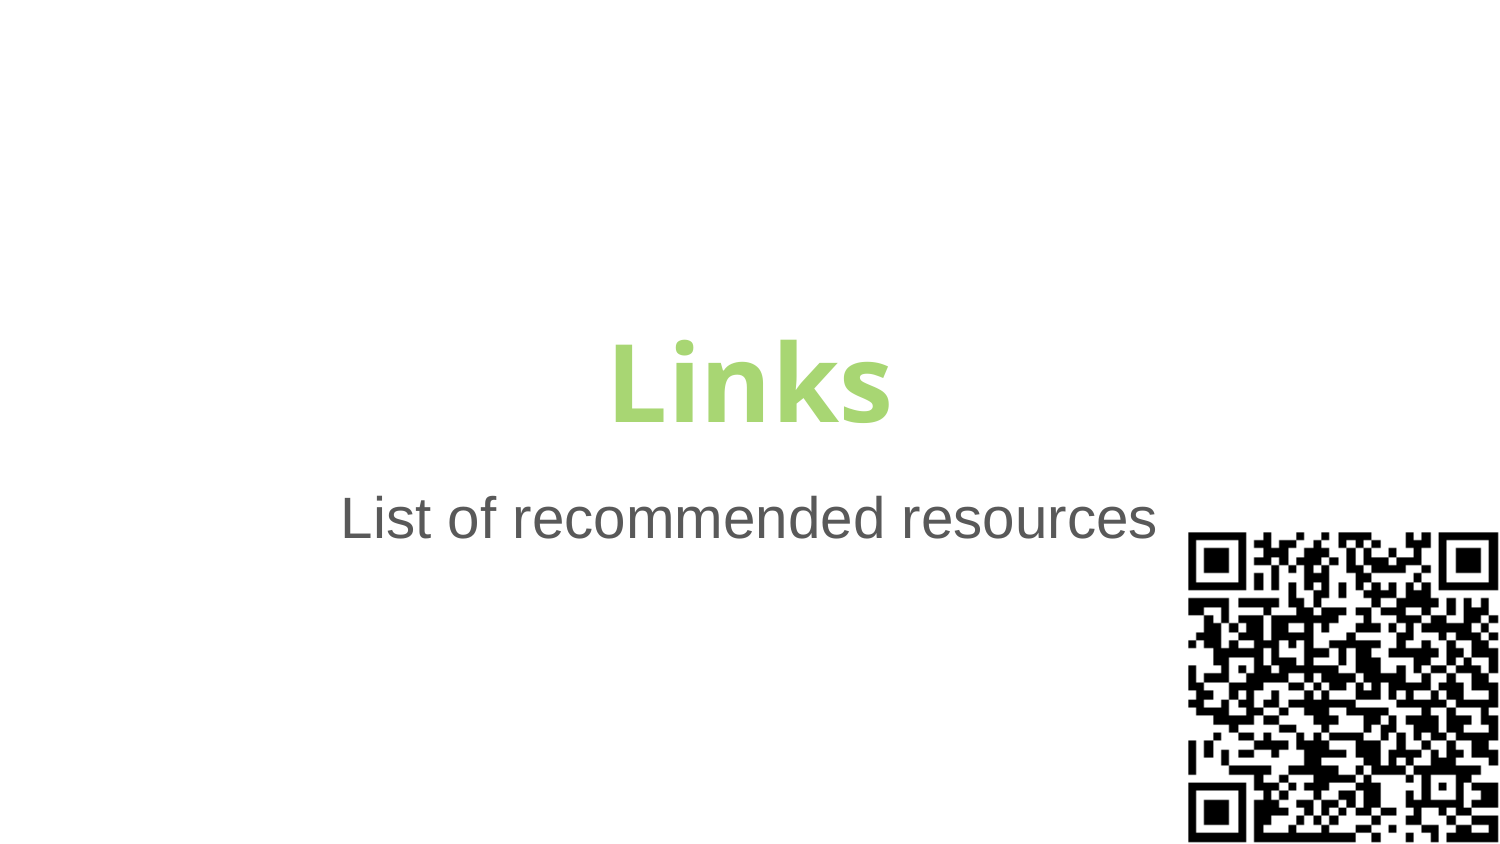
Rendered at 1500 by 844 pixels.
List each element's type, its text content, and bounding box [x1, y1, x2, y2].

subtitle List of recommended resources [51, 464, 1449, 595]
title Links [51, 122, 1449, 459]
picture [1187, 531, 1500, 844]
